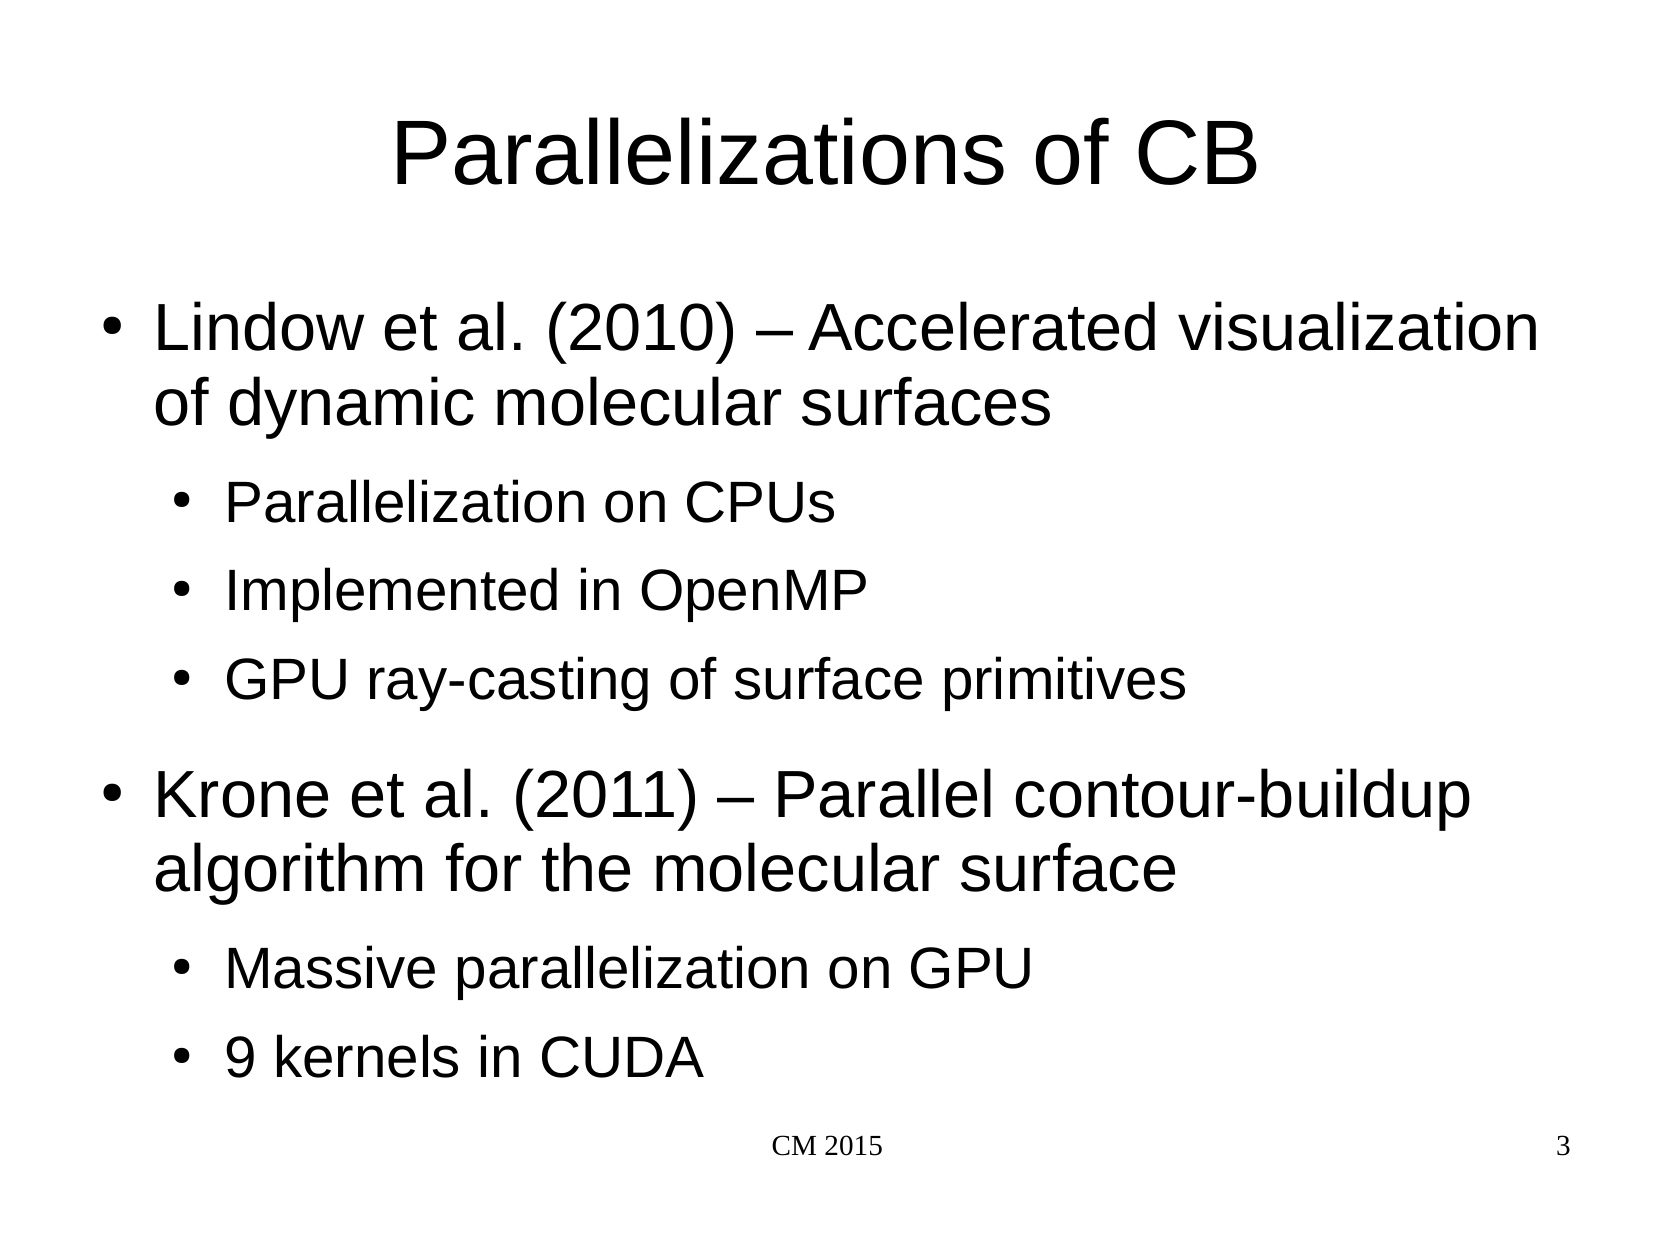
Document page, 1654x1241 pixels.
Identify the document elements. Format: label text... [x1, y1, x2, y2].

title Parallelizations of CB [82, 49, 1571, 257]
list Lindow et al. (2010) – Accelerated visualization of dynamic molecular surfaces Parallelization on CPUs Implemented in OpenMP GPU ray-casting of surface primitives Krone et al. (2011) – Parallel contour-buildup algorithm for the molecular surface Massive parallelization on GPU 9 kernels in CUDA [82, 290, 1571, 1109]
